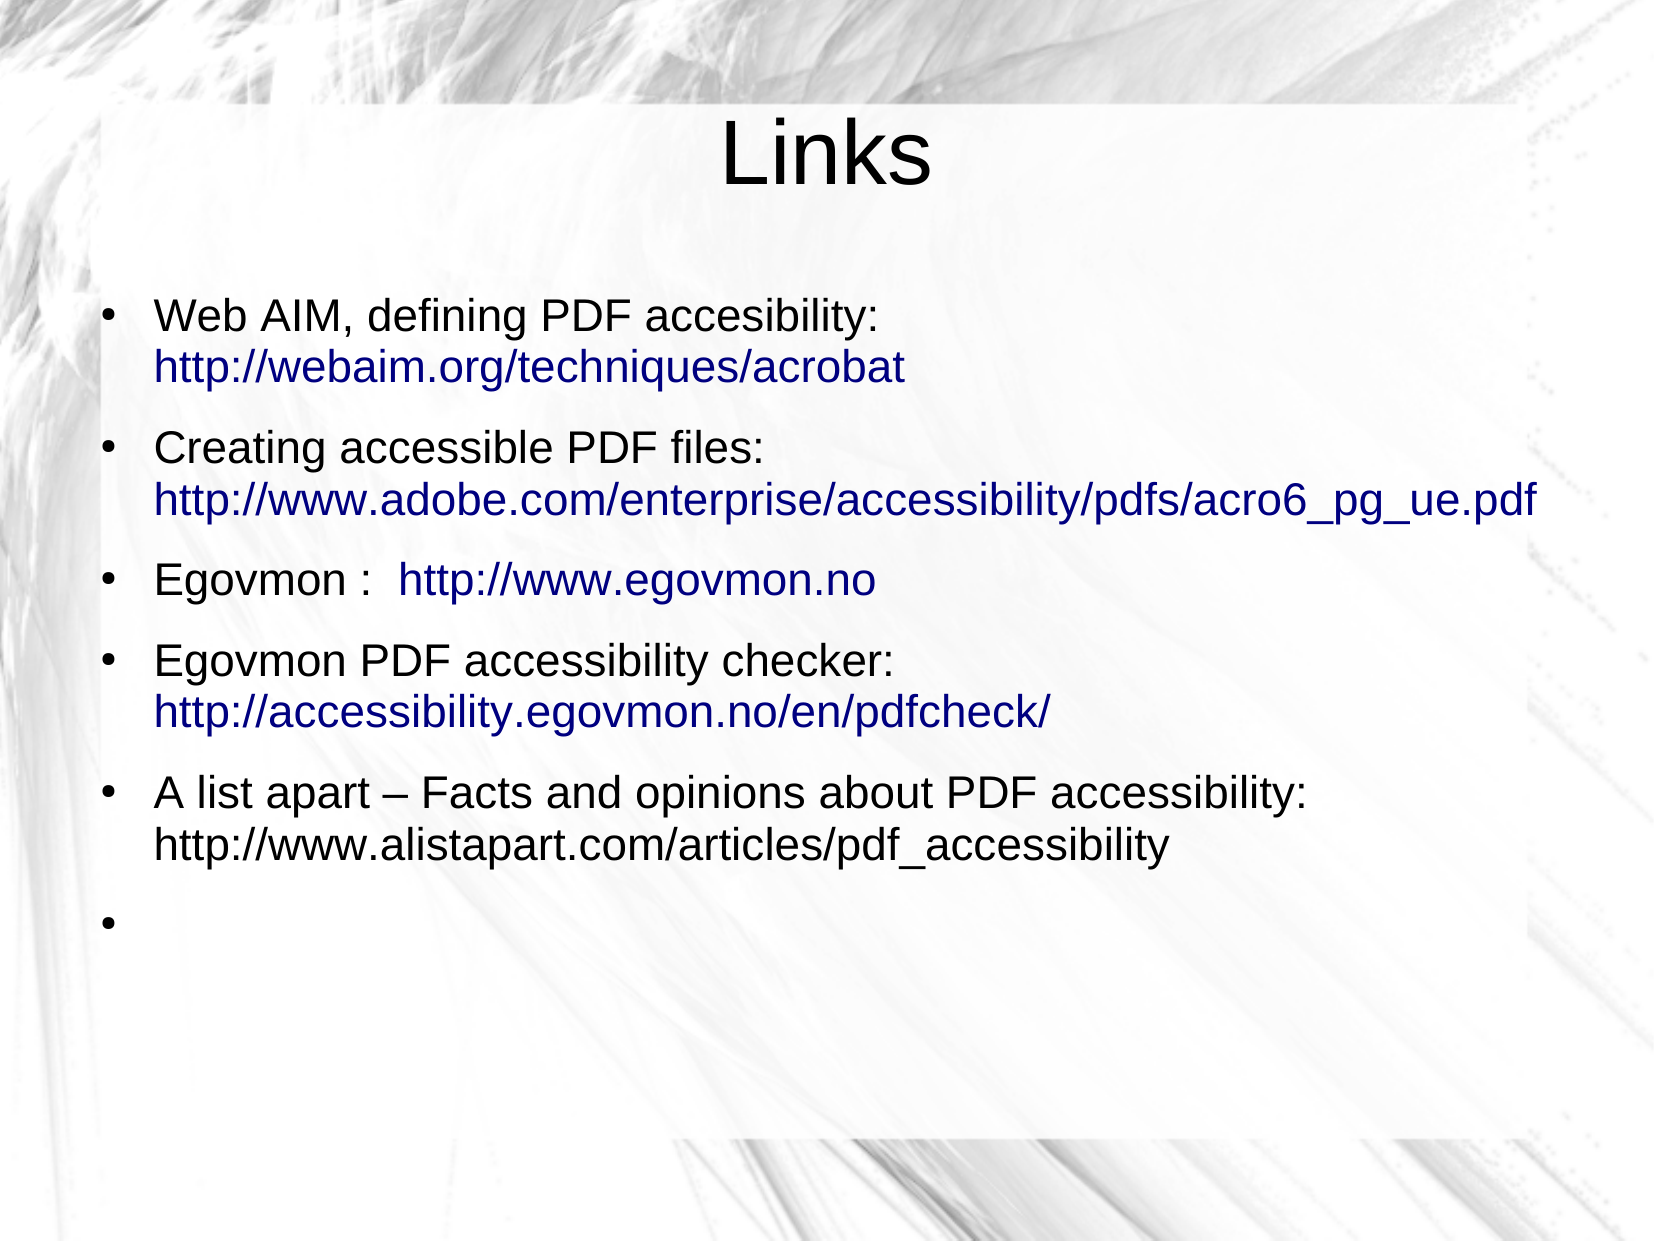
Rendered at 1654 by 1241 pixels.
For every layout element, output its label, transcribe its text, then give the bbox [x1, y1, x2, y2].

list Web AIM, defining PDF accesibility: http://webaim.org/techniques/acrobat Creating accessible PDF files: http://www.adobe.com/enterprise/accessibility/pdfs/acro6_pg_ue.pdf Egovmon : http://www.egovmon.no Egovmon PDF accessibility checker: http://accessibility.egovmon.no/en/pdfcheck/ A list apart – Facts and opinions about PDF accessibility: http://www.alistapart.com/articles/pdf_accessibility [82, 290, 1571, 1094]
picture [0, 0, 1654, 1241]
title Links [82, 56, 1571, 250]
